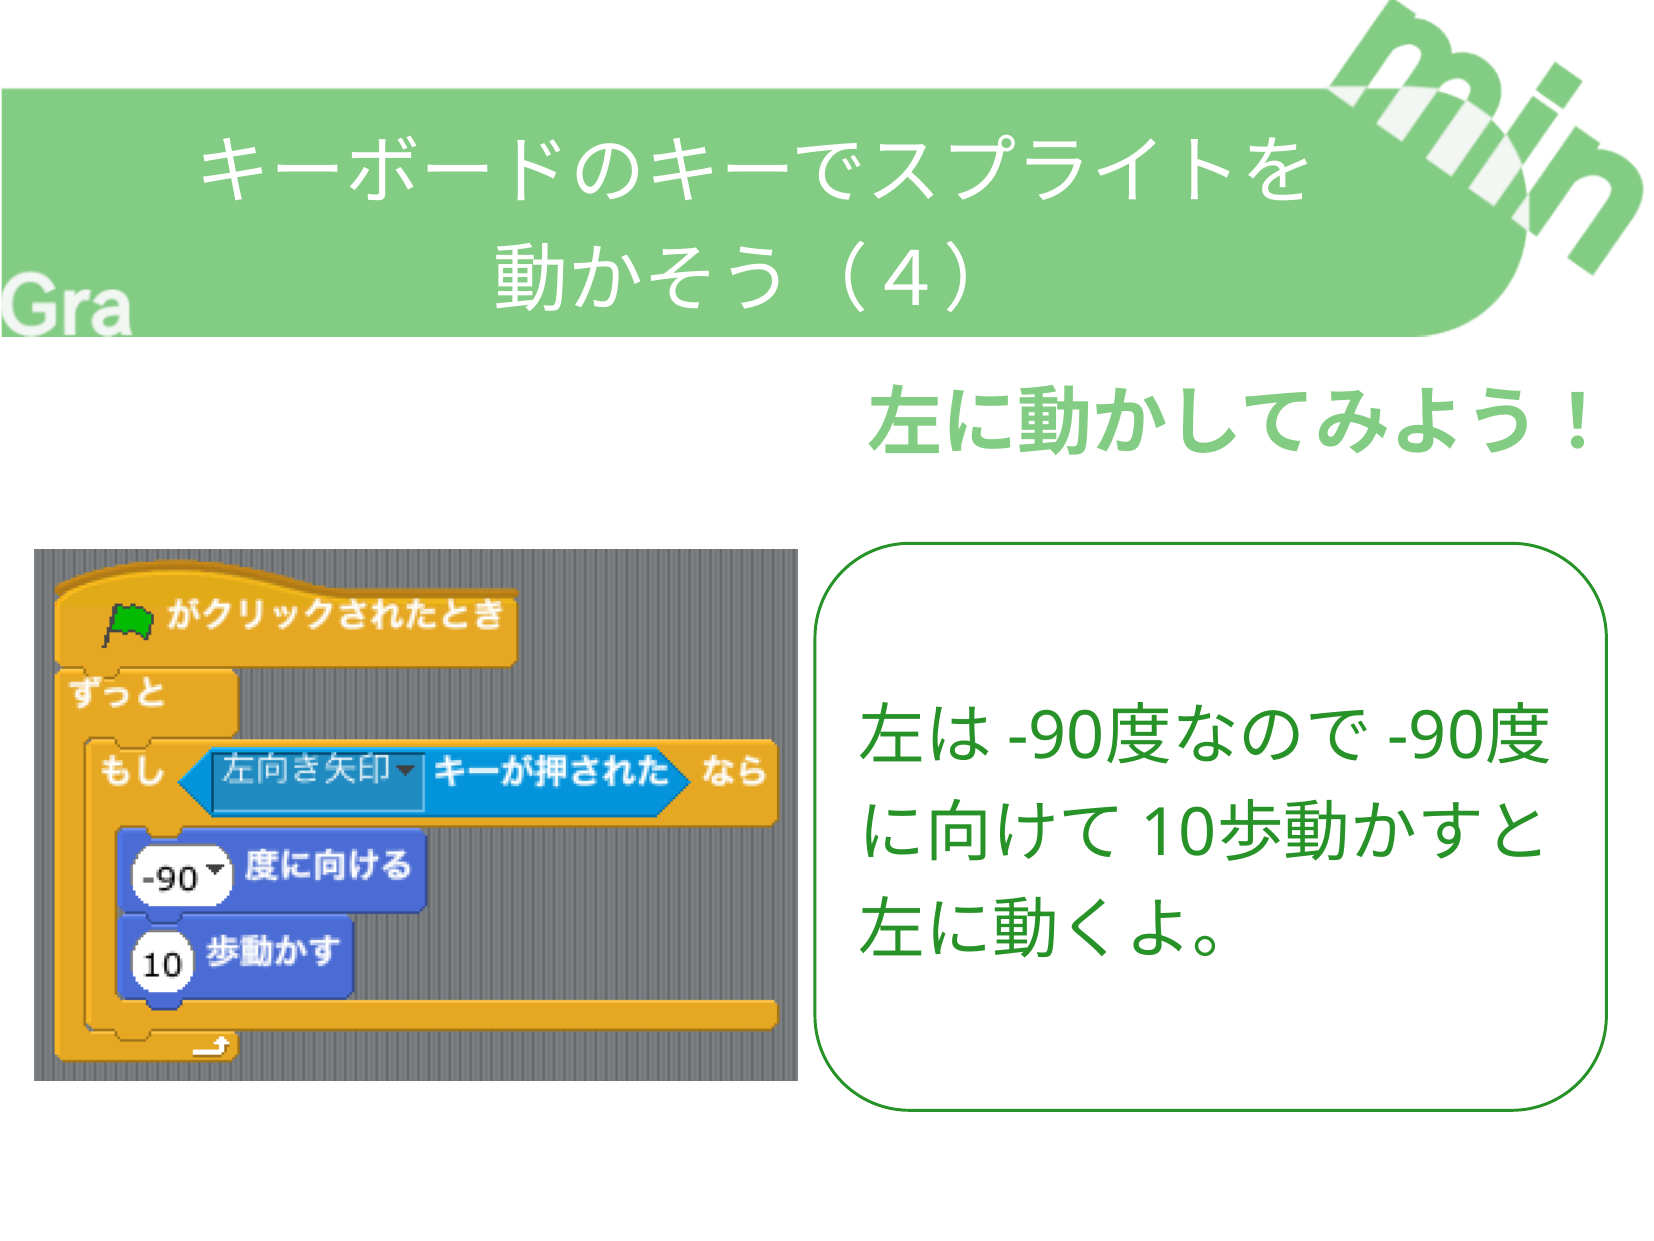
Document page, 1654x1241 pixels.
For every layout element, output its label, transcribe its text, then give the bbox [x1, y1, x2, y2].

picture [34, 549, 798, 1081]
text_box 左に動かしてみよう！ [35, 354, 1630, 481]
title キーボードのキーでスプライトを 動かそう（４） [11, 113, 1501, 324]
picture [1, 0, 1654, 337]
text_box 左は -90度なので -90度に向けて 10歩動かすと左に動くよ。 [814, 543, 1607, 1111]
